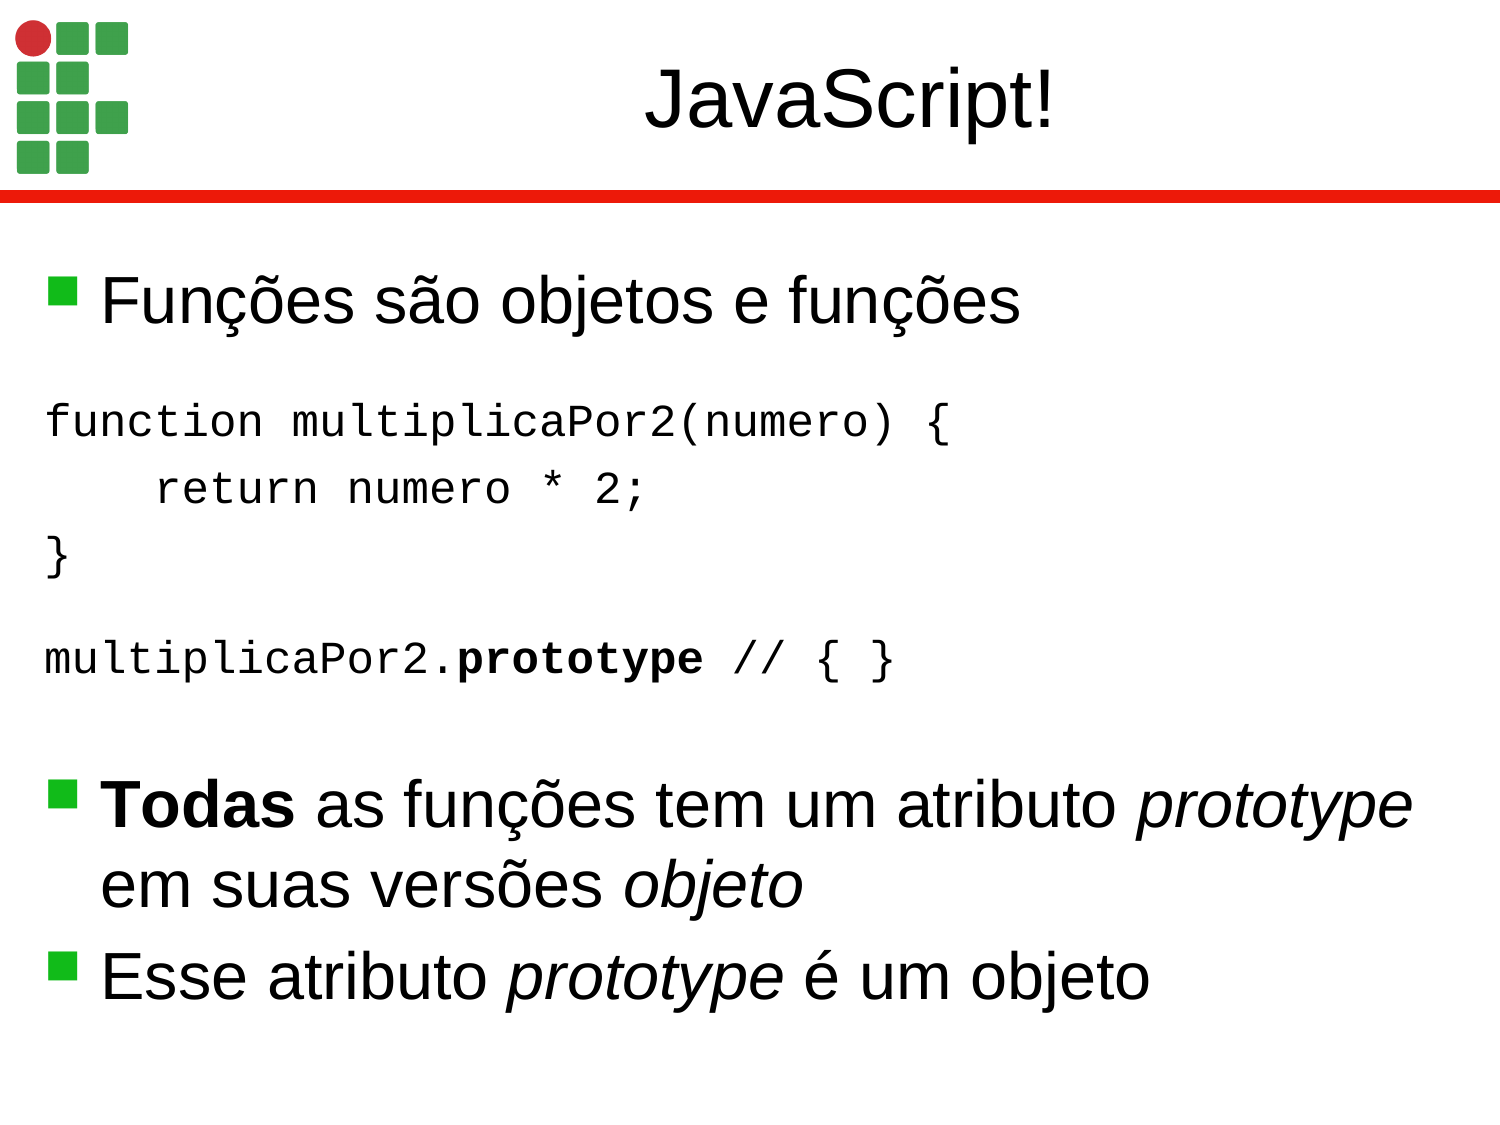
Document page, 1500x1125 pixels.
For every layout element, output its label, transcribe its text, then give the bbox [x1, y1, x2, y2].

picture [14, 16, 130, 178]
title JavaScript! [230, 0, 1471, 202]
list Funções são objetos e funções function multiplicaPor2(numero) { return numero * 2; } multiplicaPor2.prototype // { } Todas as funções tem um atributo prototype em suas versões objeto Esse atributo prototype é um objeto [29, 207, 1471, 1087]
